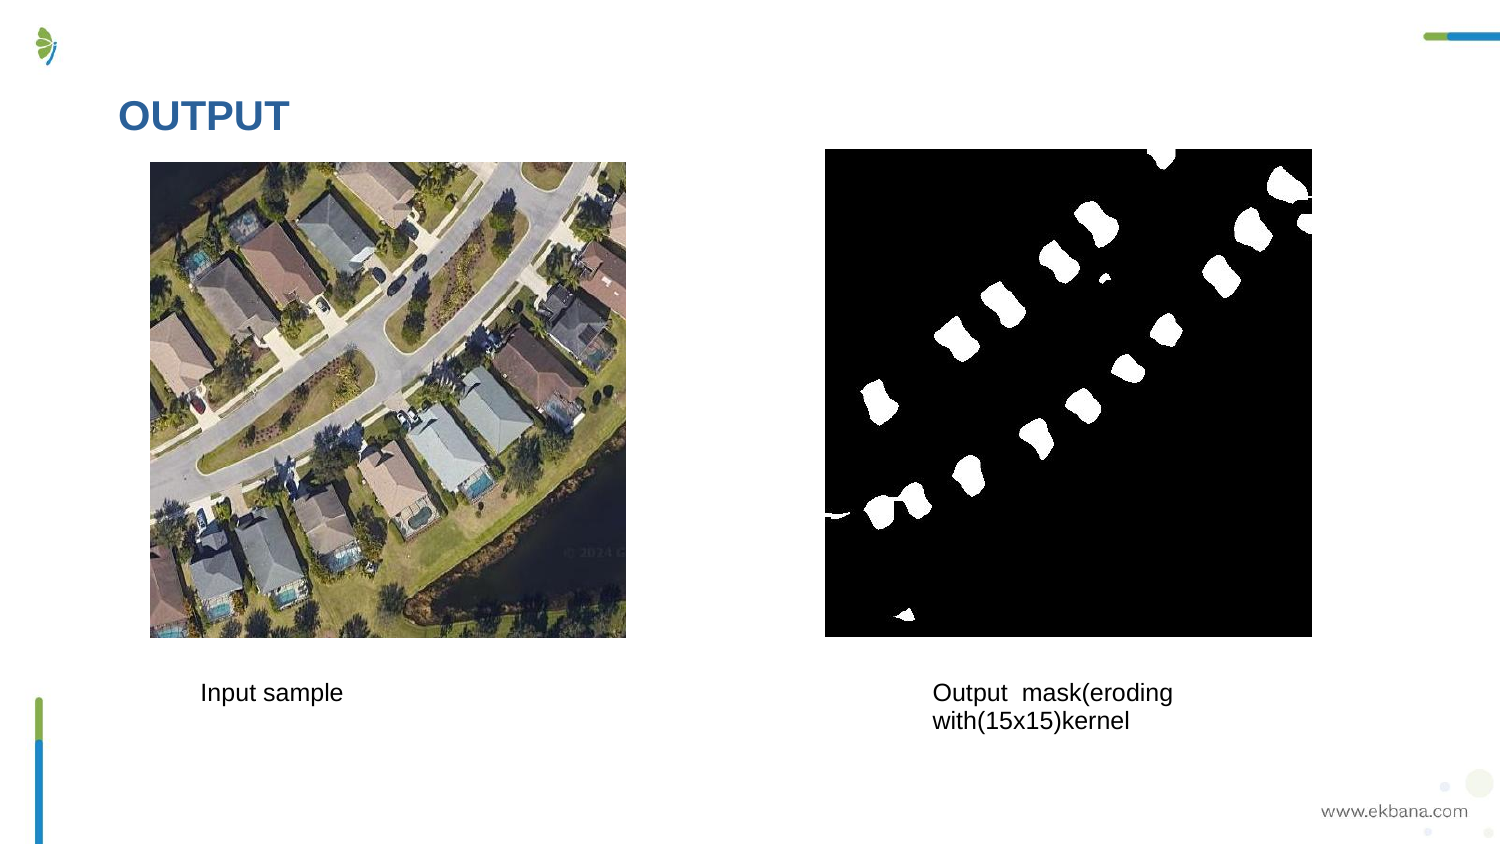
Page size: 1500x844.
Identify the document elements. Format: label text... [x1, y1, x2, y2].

picture [0, 0, 1500, 844]
text_box Input sample [185, 671, 486, 742]
text_box Output mask(eroding with(15x15)kernel [918, 671, 1219, 742]
title OUTPUT [106, 36, 1401, 199]
